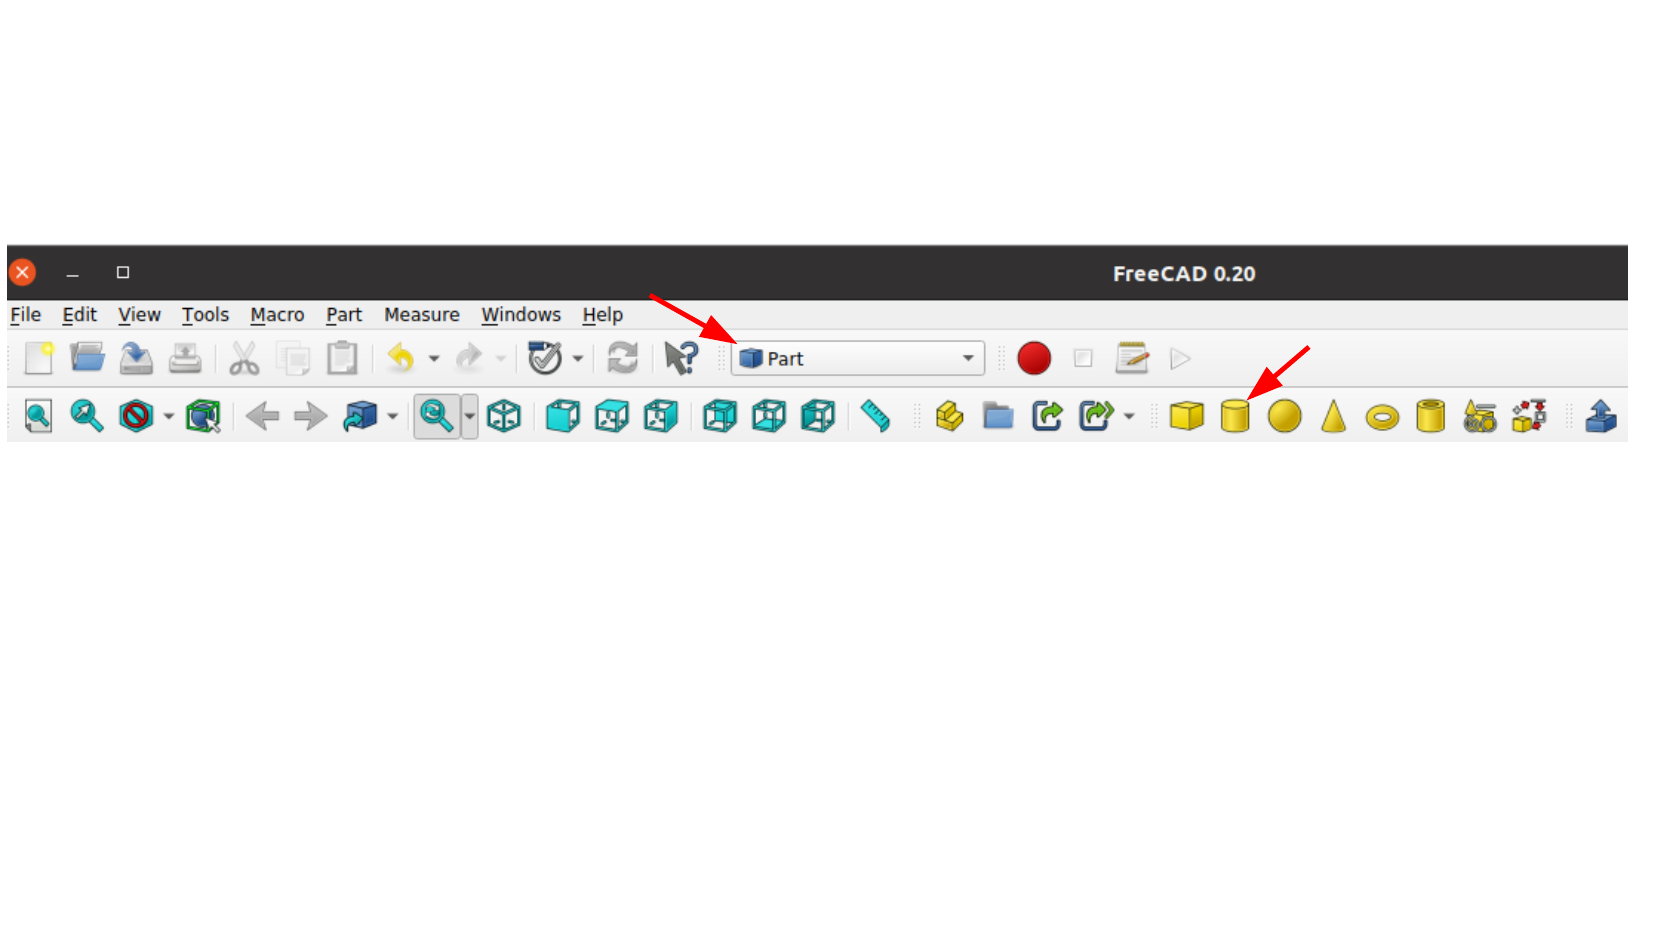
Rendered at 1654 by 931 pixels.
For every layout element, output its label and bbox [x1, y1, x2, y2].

picture [7, 234, 1628, 442]
